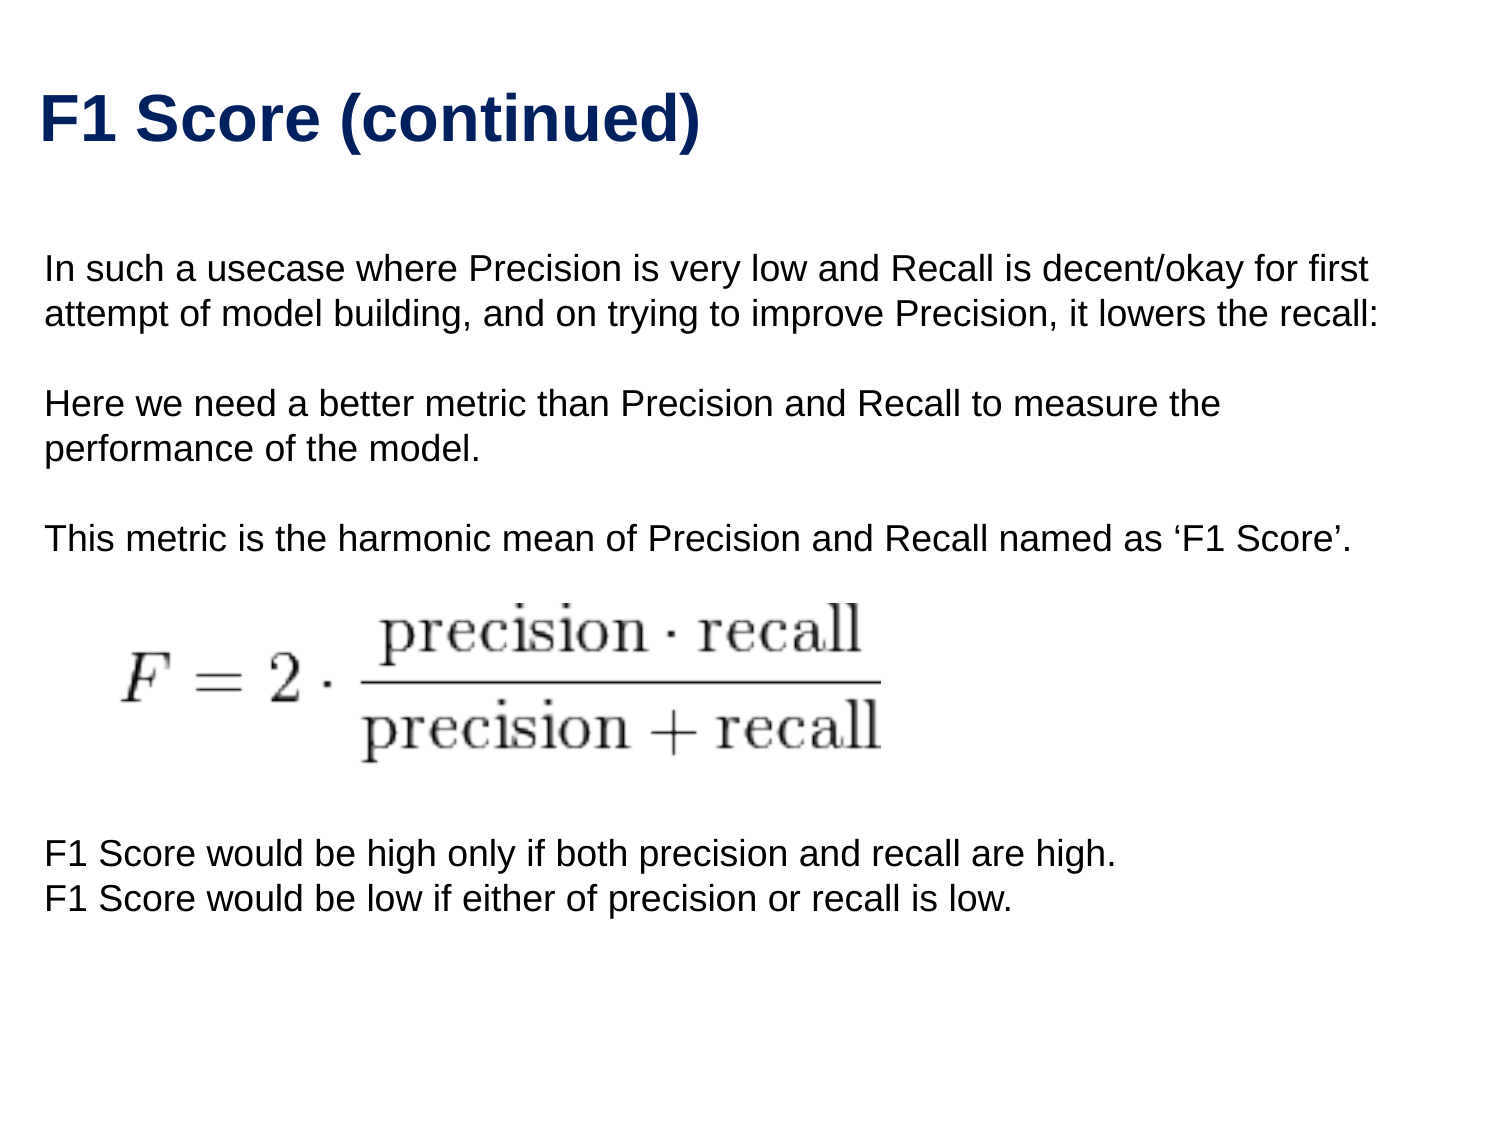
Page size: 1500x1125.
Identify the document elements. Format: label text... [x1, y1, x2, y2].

picture [118, 603, 881, 768]
text_box F1 Score (continued) [25, 24, 1096, 163]
text_box In such a usecase where Precision is very low and Recall is decent/okay for first attempt of model building, and on trying to improve Precision, it lowers the recall: Here we need a better metric than Precision and Recall to measure the performance of the model. This metric is the harmonic mean of Precision and Recall named as ‘F1 Score’. F1 Score would be high only if both precision and recall are high. F1 Score would be low if either of precision or recall is low. [29, 236, 1447, 545]
